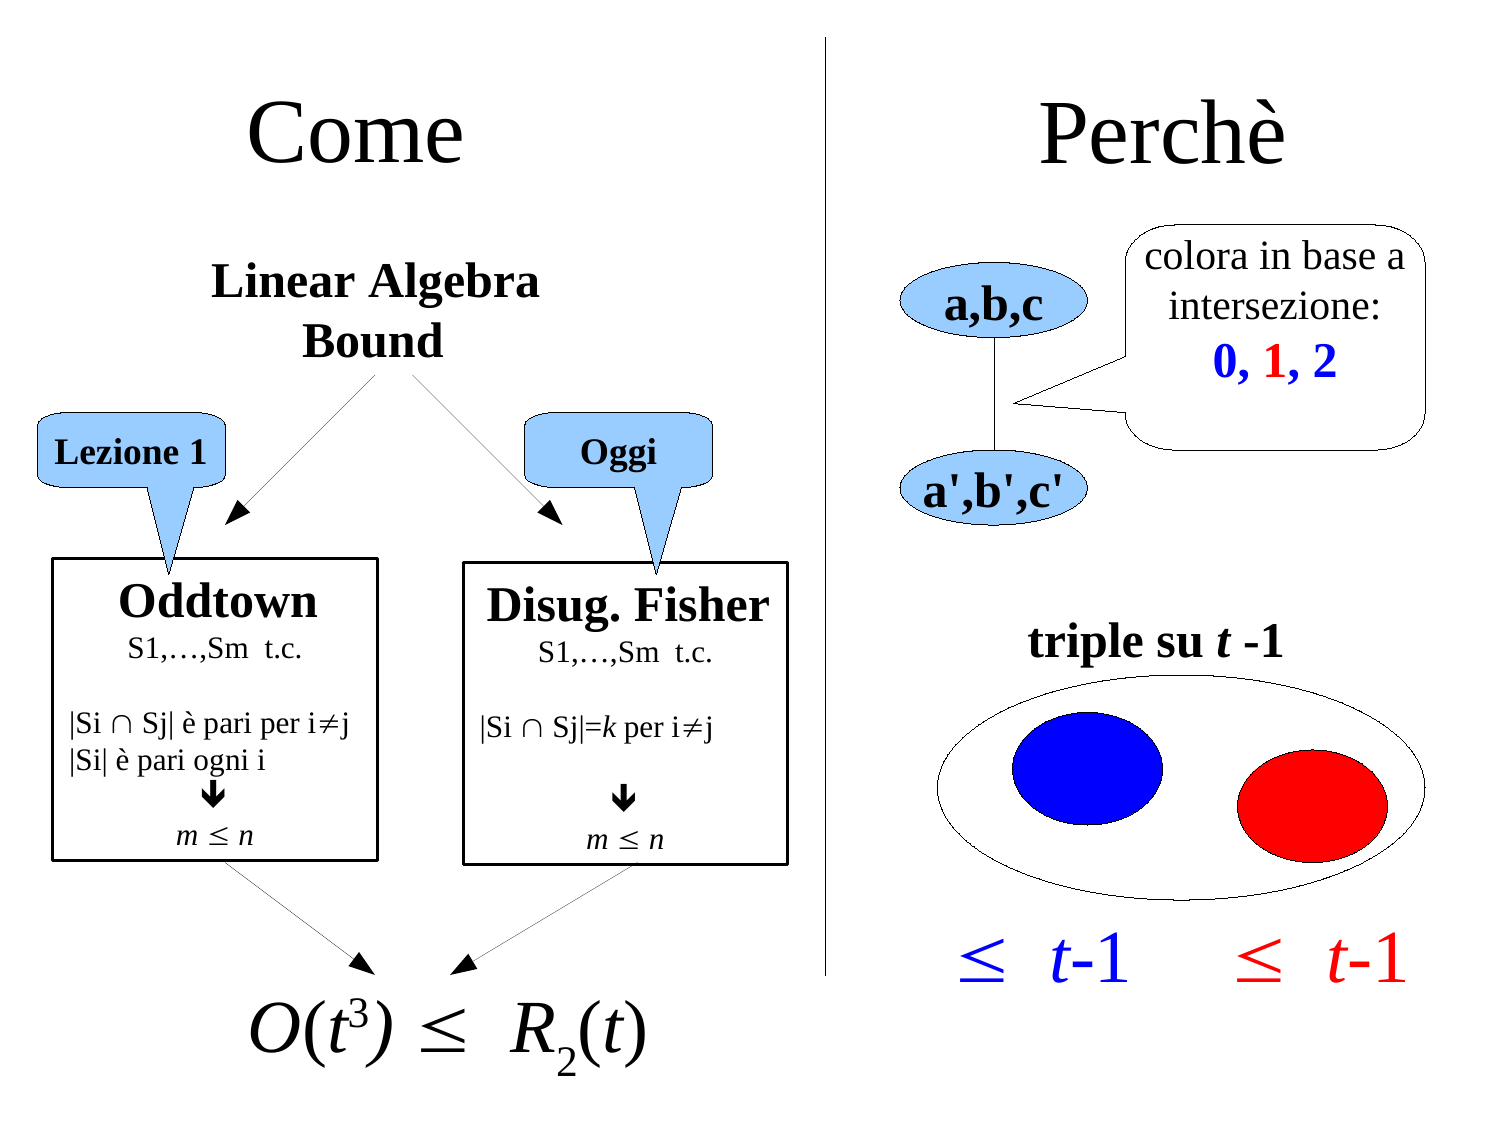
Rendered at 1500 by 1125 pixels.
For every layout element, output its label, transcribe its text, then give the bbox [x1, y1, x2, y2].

text_box triple su t -1 [1012, 600, 1388, 675]
text_box Disug. Fisher S1,…,Sm t.c. |Si  Sj|=k per ij  m ≤ n [463, 562, 788, 865]
text_box Linear Algebra Bound [183, 240, 563, 376]
text_box Oddtown S1,…,Sm t.c. |Si  Sj| è pari per ij |Si| è pari ogni i  m ≤ n [52, 558, 378, 861]
text_box ≤ t-1 [937, 900, 1163, 1005]
text_box [1237, 749, 1388, 863]
text_box a,b,c [899, 262, 1088, 338]
text_box [1012, 712, 1163, 826]
text_box Lezione 1 [37, 412, 226, 575]
text_box O(t3) ≤ R2(t) [227, 969, 666, 1094]
text_box Perchè [976, 77, 1351, 188]
text_box Oggi [524, 412, 713, 575]
text_box colora in base a intersezione: 0, 1, 2 [1013, 224, 1426, 451]
text_box ≤ t-1 [1215, 900, 1426, 1005]
title Come [112, 30, 601, 233]
text_box a',b',c' [899, 450, 1088, 526]
